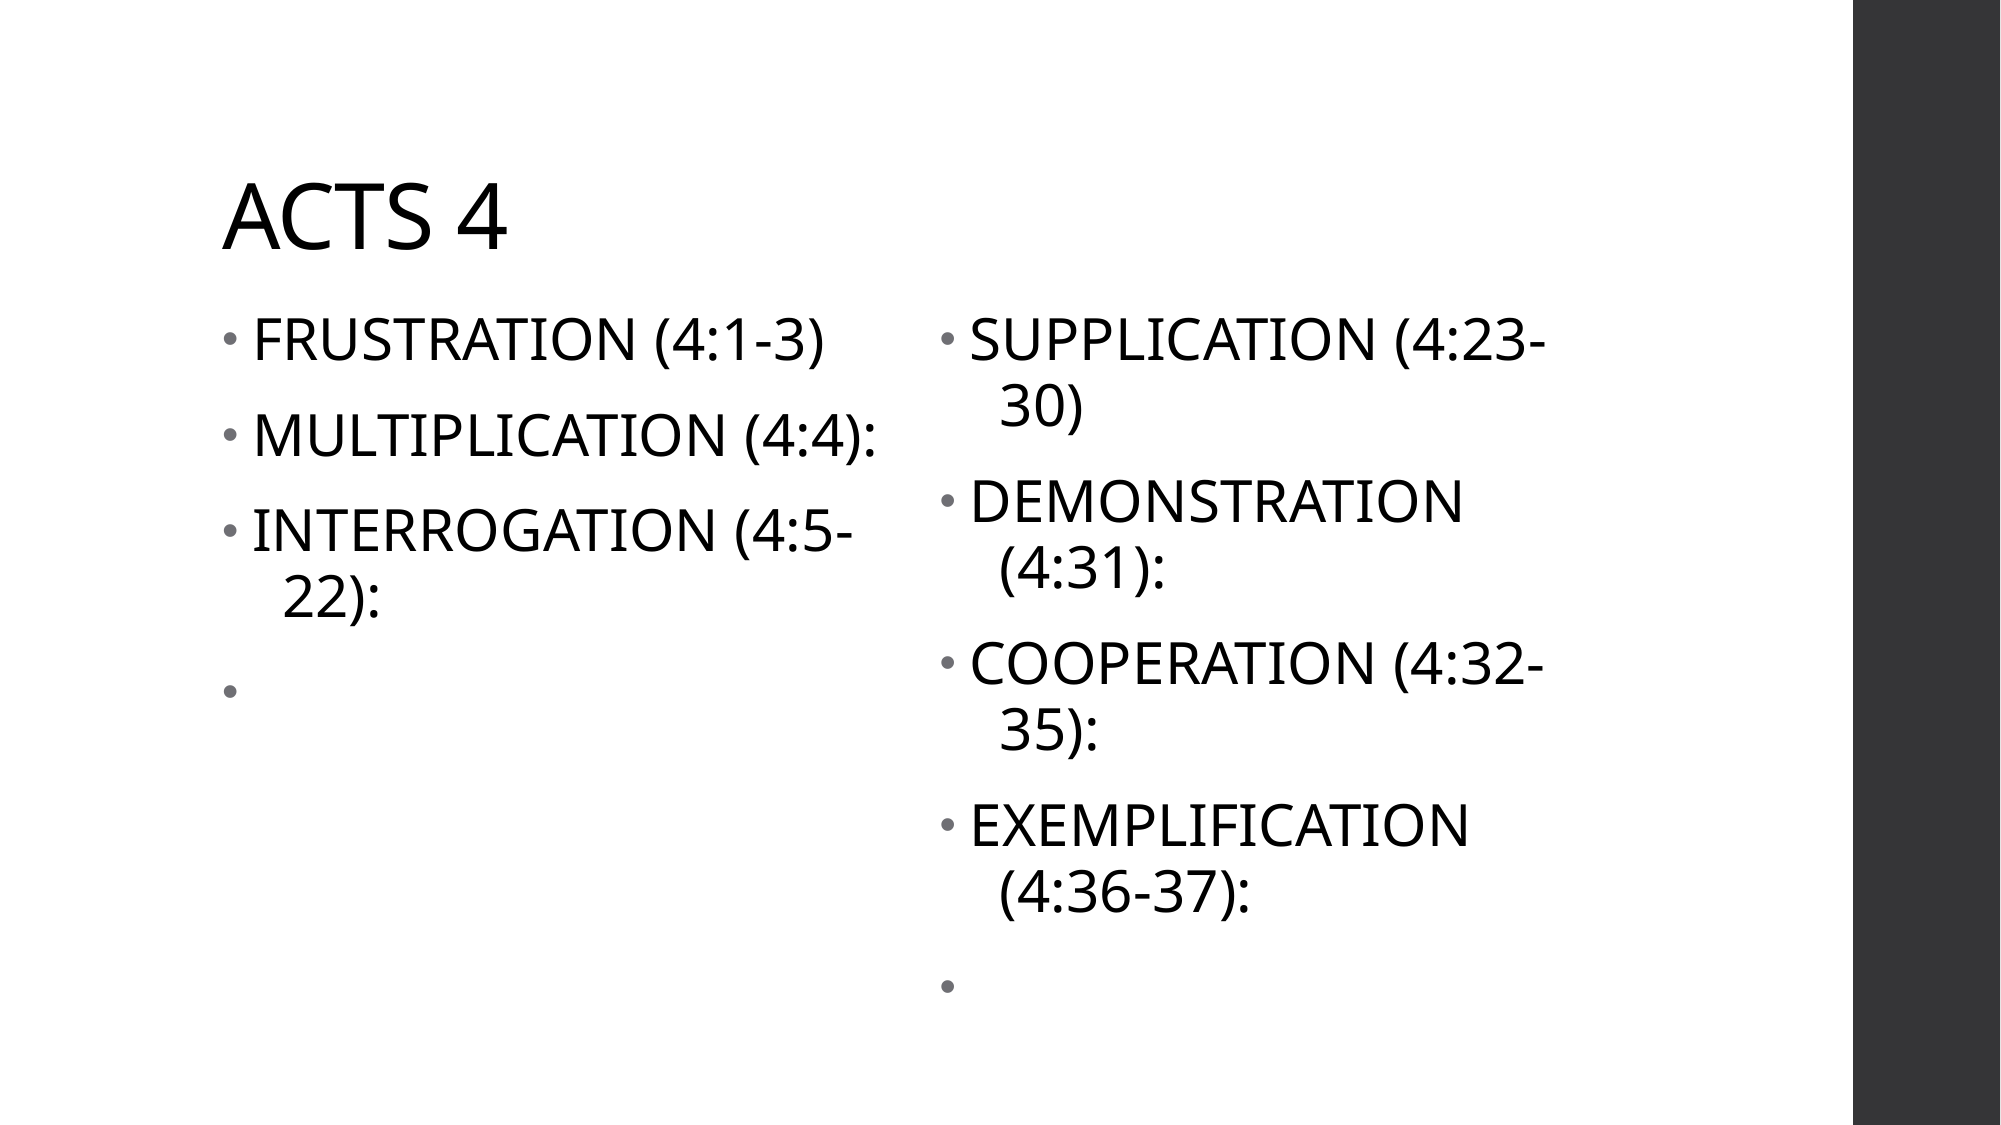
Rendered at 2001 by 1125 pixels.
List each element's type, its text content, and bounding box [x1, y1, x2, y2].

list FRUSTRATION (4:1-3) MULTIPLICATION (4:4): INTERROGATION (4:5-22): [207, 299, 900, 1014]
title ACTS 4 [206, 60, 1797, 278]
list SUPPLICATION (4:23-30) DEMONSTRATION (4:31): COOPERATION (4:32-35): EXEMPLIFICATION (4:36-37): [924, 299, 1617, 1014]
